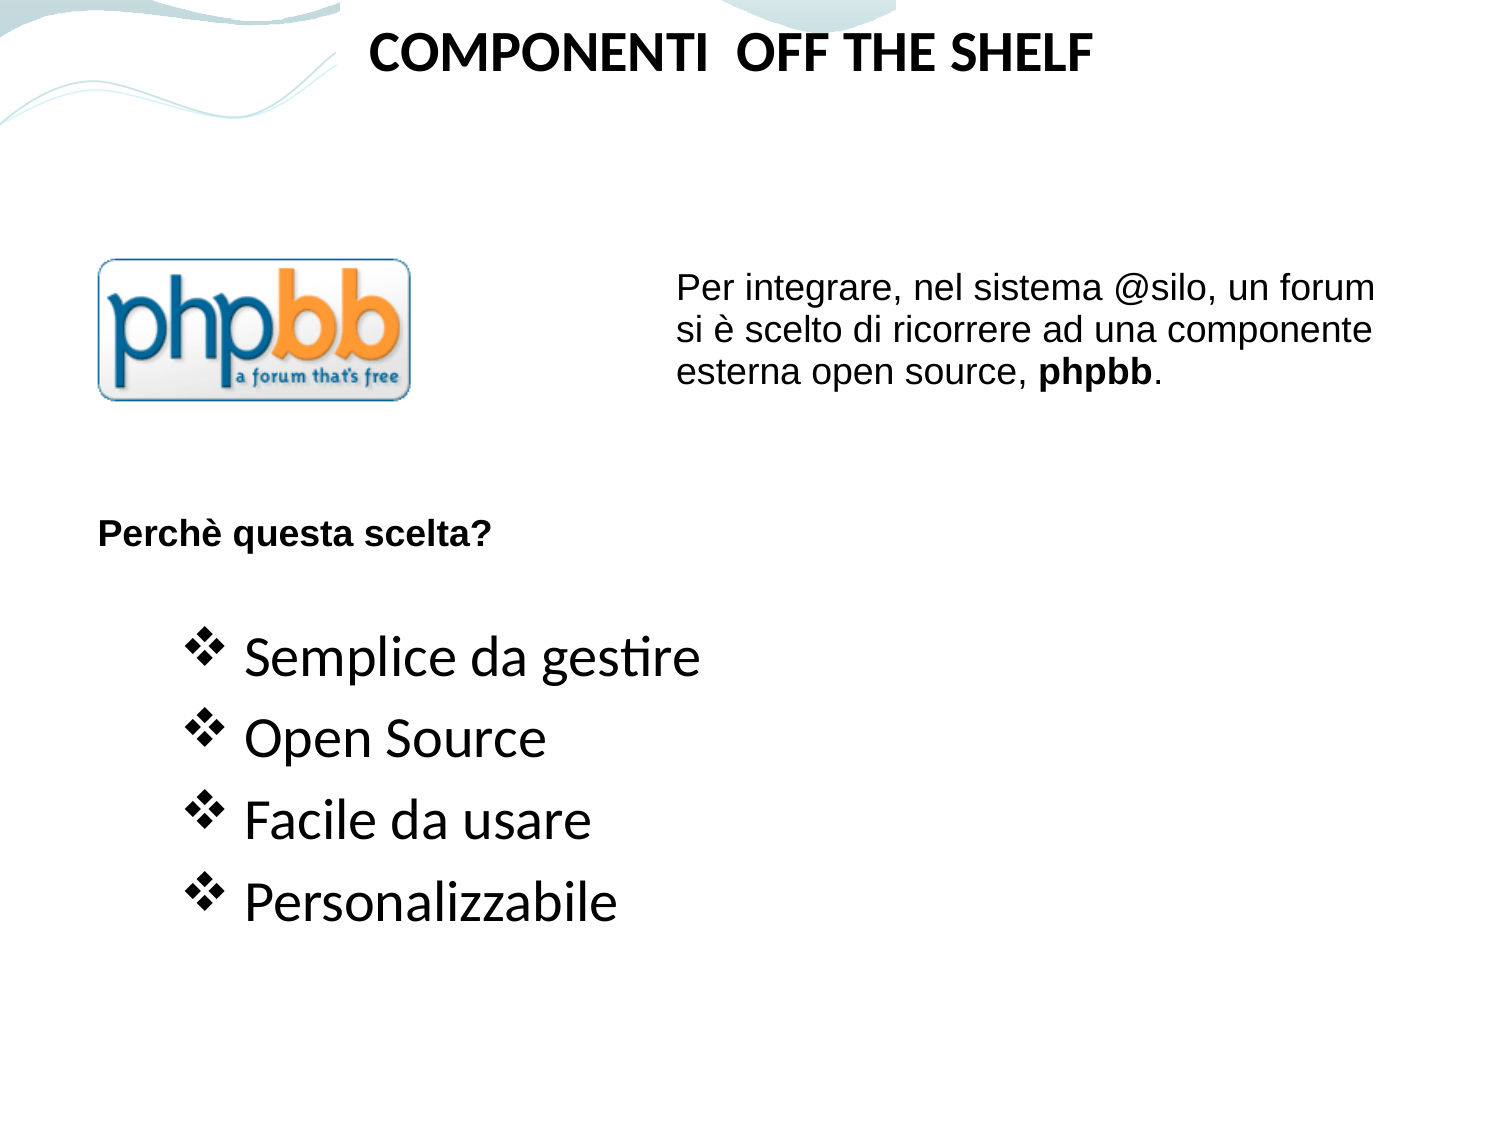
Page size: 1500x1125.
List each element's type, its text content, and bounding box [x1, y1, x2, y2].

text_box Per integrare, nel sistema @silo, un forum si è scelto di ricorrere ad una componente esterna open source, phpbb. [661, 259, 1418, 402]
text_box COMPONENTI OFF THE SHELF [23, 20, 1441, 107]
picture [59, 212, 450, 447]
text_box Semplice da gestire Open Source Facile da usare Personalizzabile [165, 617, 1004, 1004]
text_box Perchè questa scelta? [82, 505, 839, 650]
